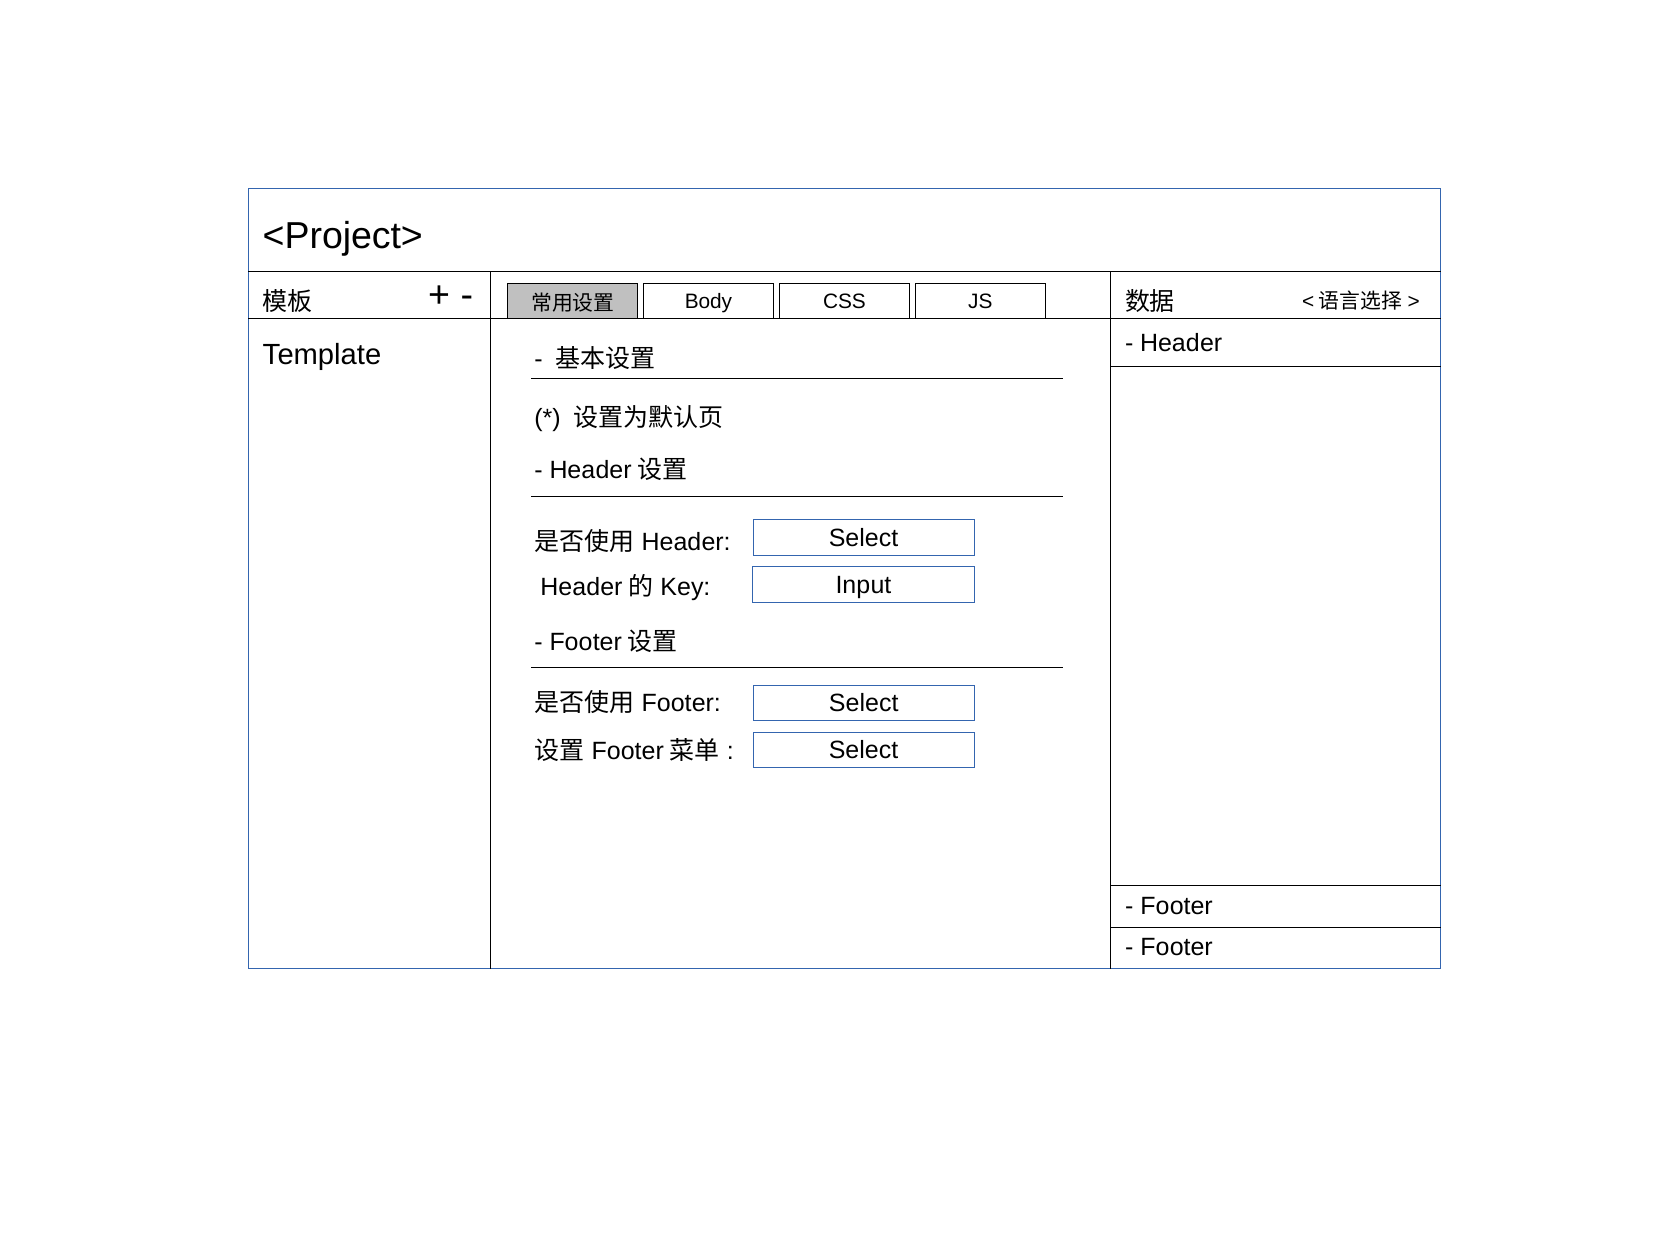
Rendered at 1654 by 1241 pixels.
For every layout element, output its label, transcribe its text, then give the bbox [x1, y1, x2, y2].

text_box - Footer [1110, 884, 1228, 928]
text_box Select [753, 519, 975, 556]
text_box 是否使用Footer: [519, 675, 754, 722]
text_box + - [413, 272, 489, 323]
text_box <Project> [248, 206, 461, 264]
text_box Select [753, 685, 975, 721]
text_box 是否使用Header: [519, 513, 754, 595]
text_box - Header [1110, 321, 1238, 364]
text_box <语言选择> [1287, 277, 1441, 320]
text_box + - [413, 265, 489, 271]
text_box - Footer设置 [519, 613, 693, 662]
text_box Template [248, 330, 397, 379]
text_box Body [643, 283, 774, 319]
text_box - 基本设置 [519, 330, 671, 379]
text_box - Header设置 [519, 442, 703, 491]
text_box CSS [779, 283, 910, 319]
text_box (*) 设置为默认页 [519, 389, 1063, 471]
text_box - Footer [1110, 928, 1228, 969]
text_box JS [915, 283, 1046, 319]
text_box 设置Footer菜单: [519, 722, 754, 771]
text_box Select [753, 732, 975, 768]
text_box Header的Key: [525, 558, 725, 607]
text_box 常用设置 [507, 283, 638, 319]
text_box 数据 [1110, 273, 1190, 321]
text_box Input [752, 566, 975, 603]
text_box 模板 [248, 273, 328, 322]
